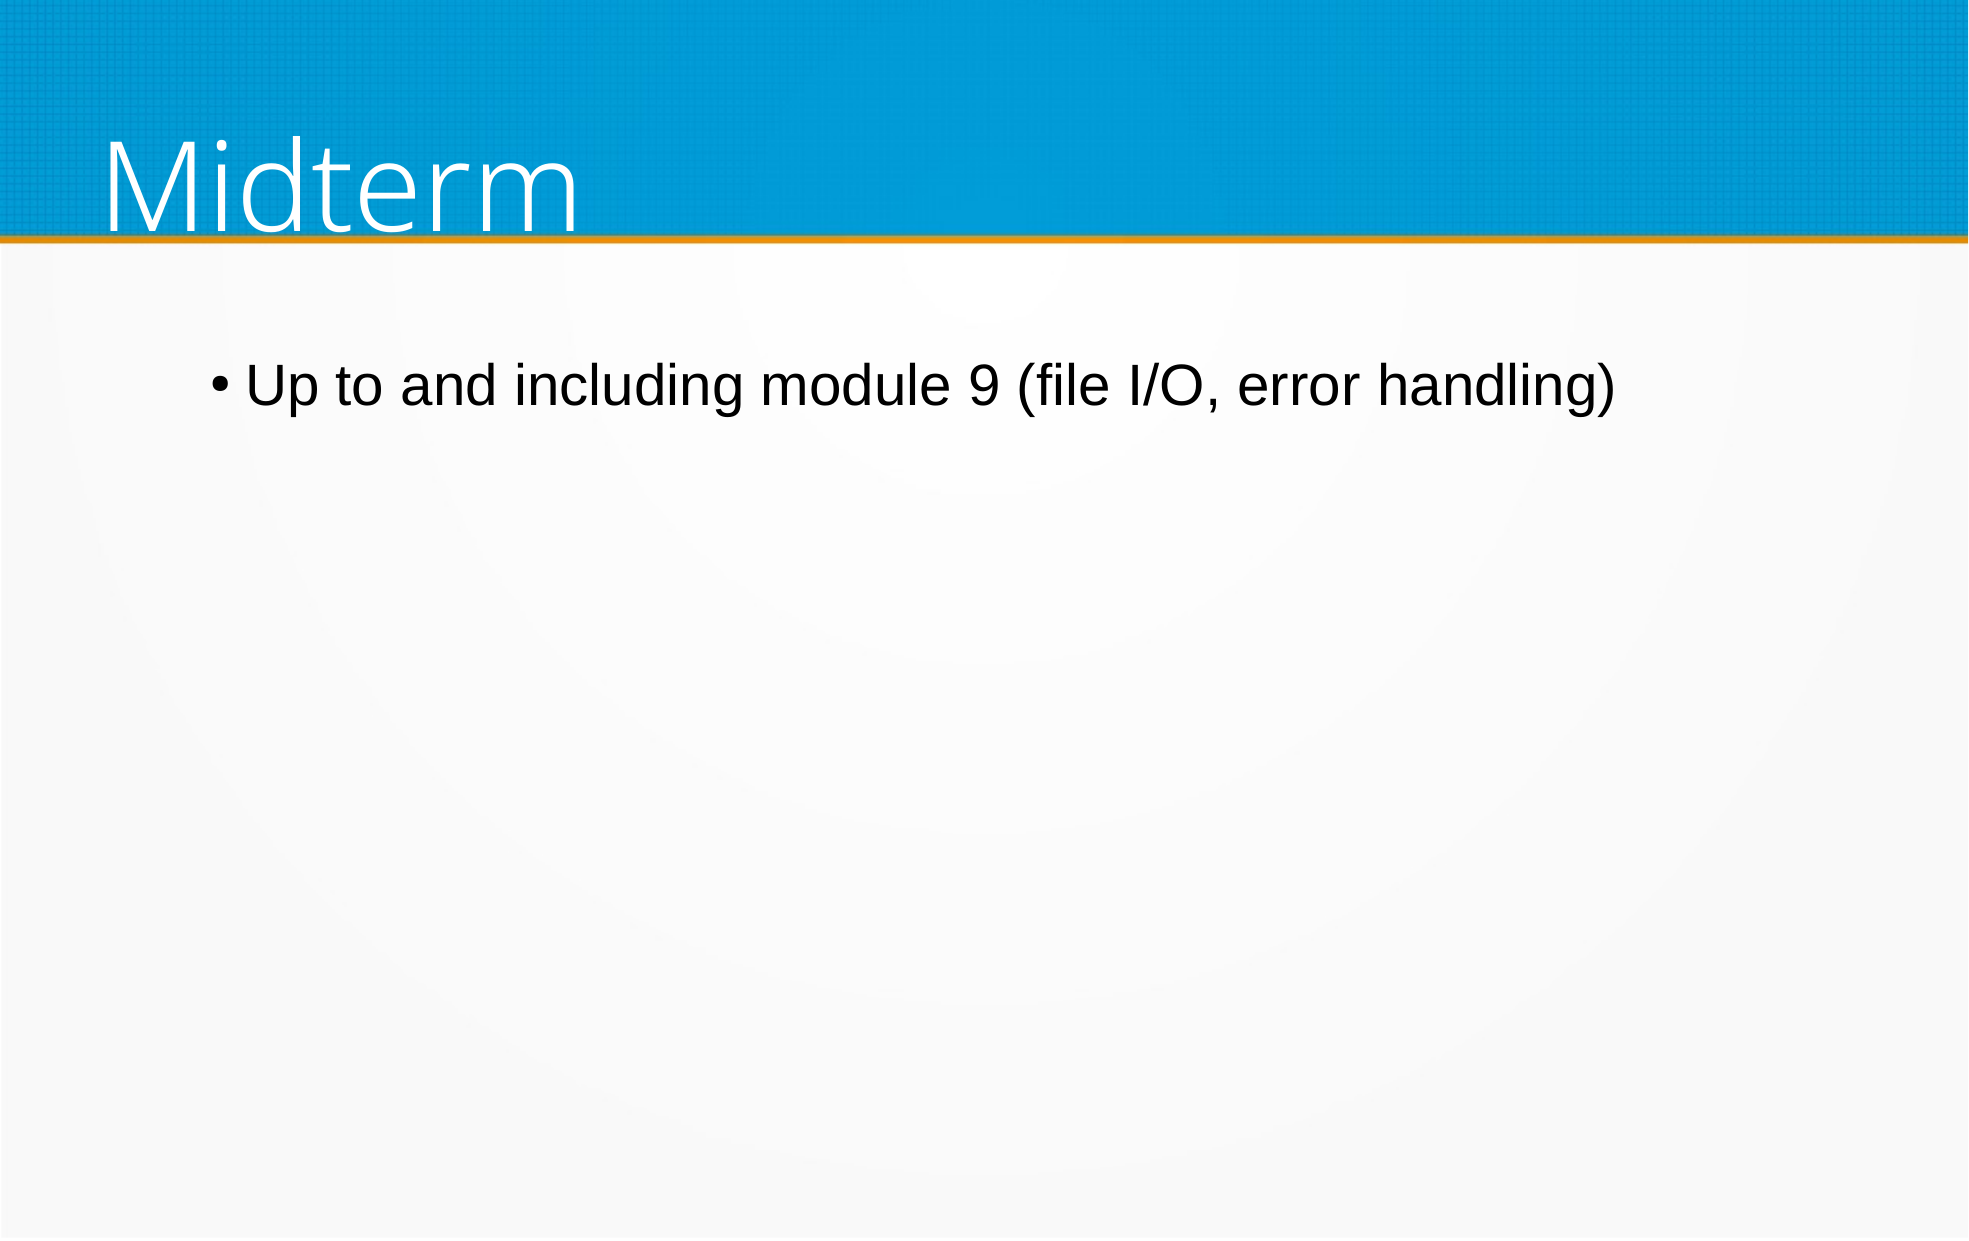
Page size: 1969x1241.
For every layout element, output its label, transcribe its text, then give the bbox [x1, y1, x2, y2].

picture [0, 233, 1969, 1241]
text_box Up to and including module 9 (file I/O, error handling) [195, 345, 1711, 425]
title Midterm [98, 49, 1870, 257]
